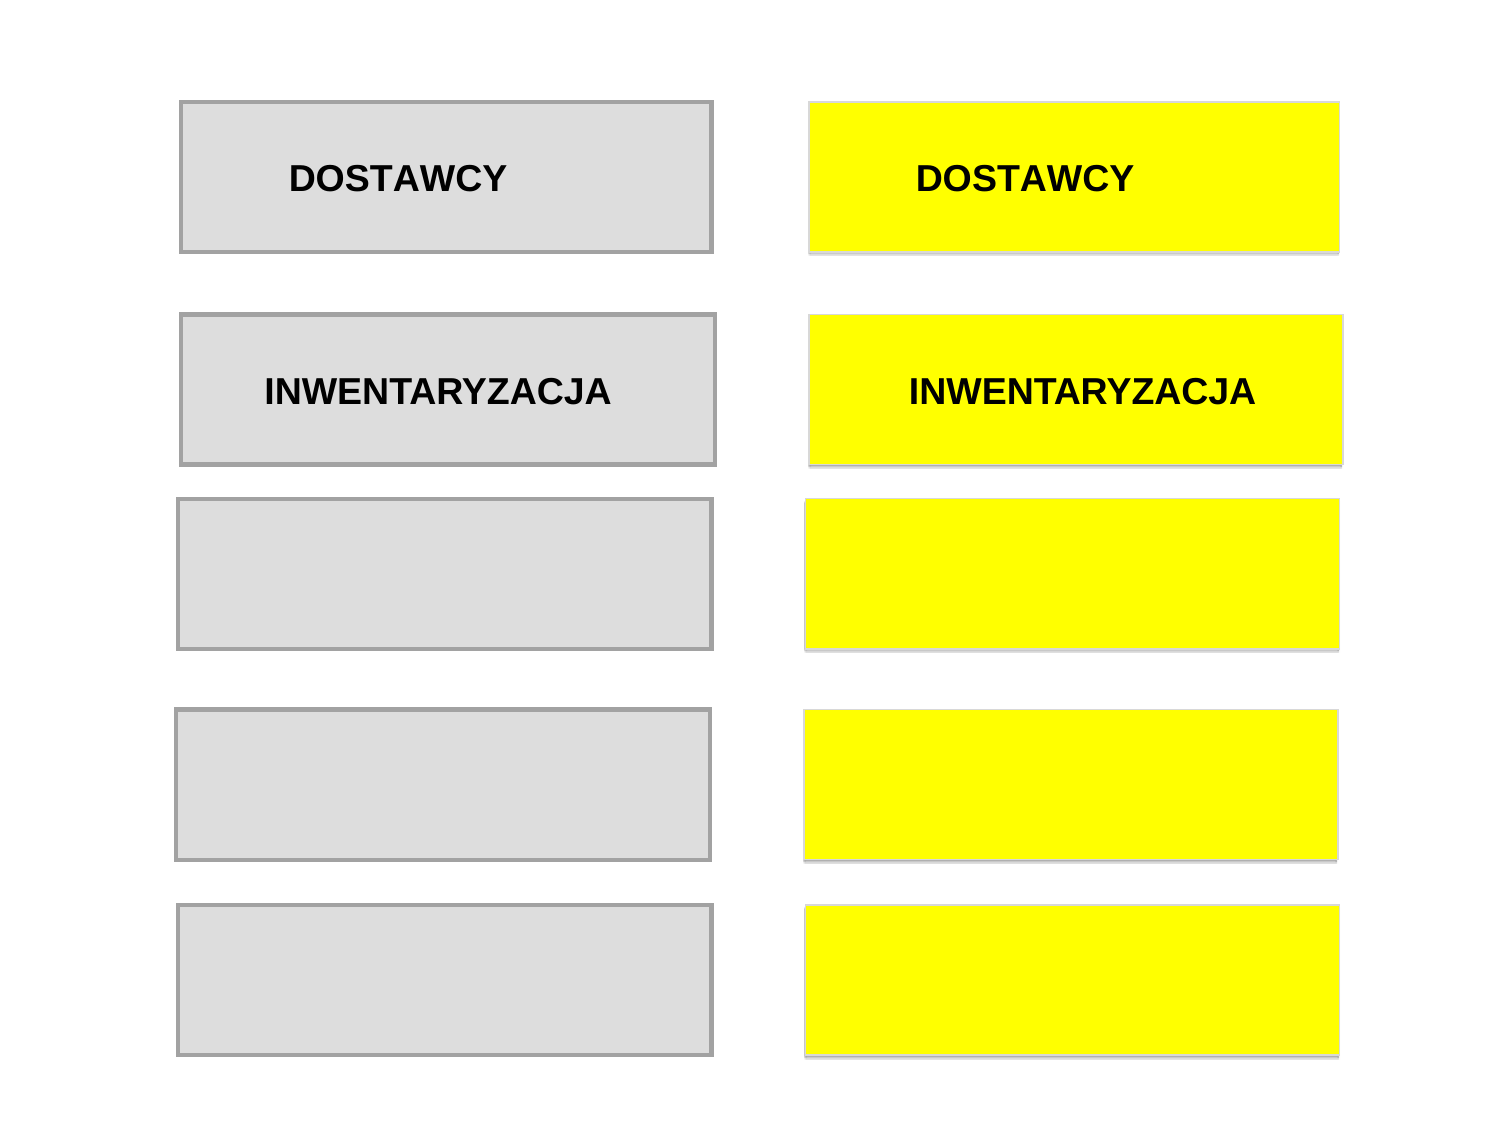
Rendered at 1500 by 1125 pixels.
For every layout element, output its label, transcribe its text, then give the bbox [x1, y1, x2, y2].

text_box [178, 905, 711, 1055]
text_box [806, 499, 1339, 649]
text_box [178, 499, 711, 649]
text_box [806, 905, 1339, 1055]
text_box INWENTARYZACJA [894, 359, 1292, 420]
text_box [809, 314, 1343, 465]
text_box [181, 314, 715, 465]
text_box [176, 710, 710, 860]
text_box INWENTARYZACJA [249, 359, 647, 420]
text_box [809, 102, 1339, 252]
text_box [804, 710, 1338, 860]
text_box DOSTAWCY [273, 146, 623, 208]
text_box DOSTAWCY [900, 146, 1250, 253]
text_box [181, 102, 712, 252]
